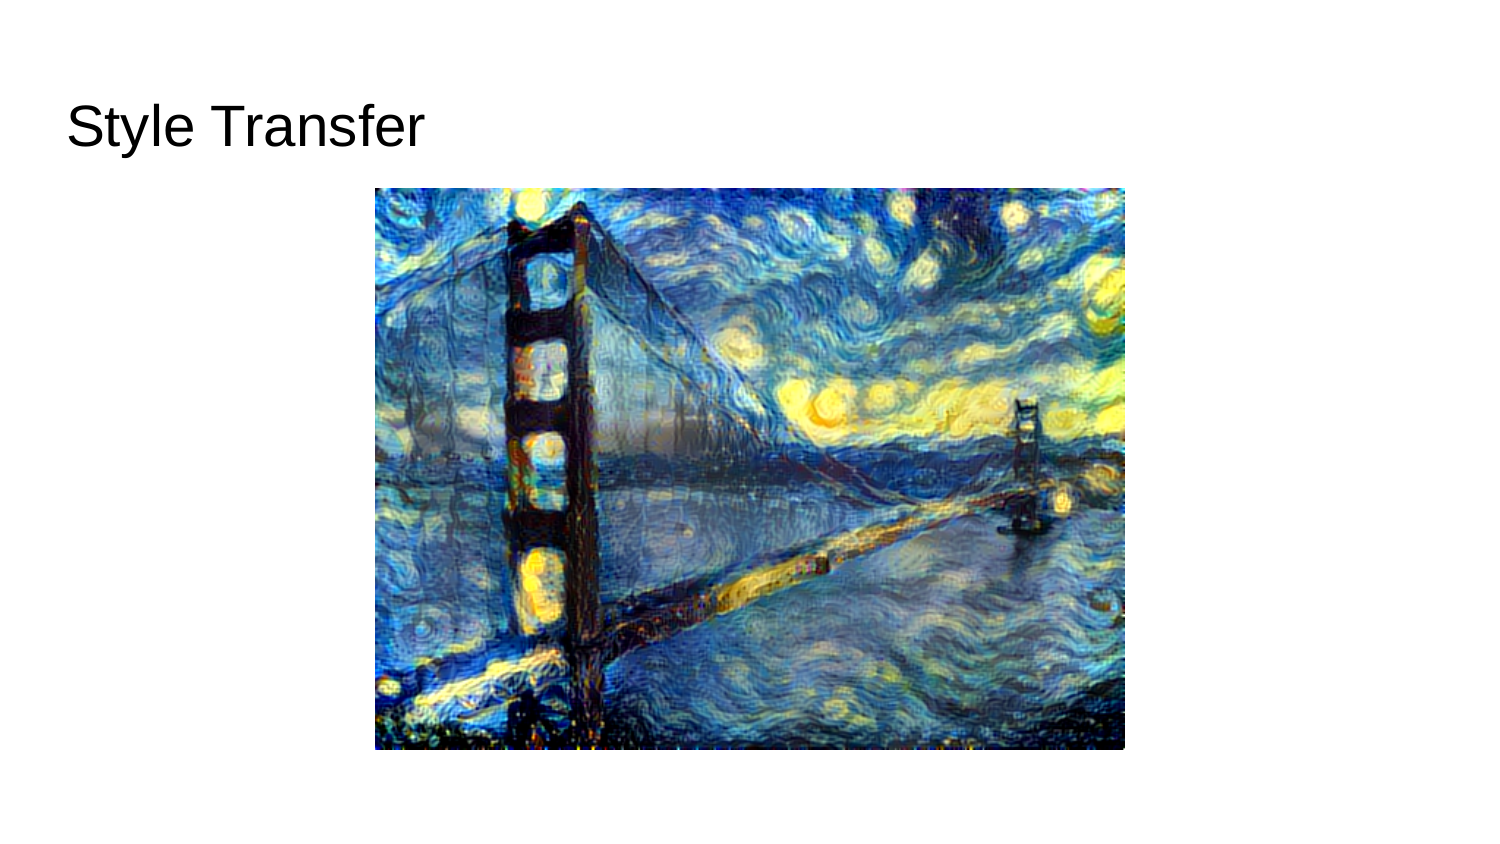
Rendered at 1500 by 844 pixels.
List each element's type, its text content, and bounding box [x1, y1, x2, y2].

picture [375, 188, 1125, 750]
title Style Transfer [51, 72, 1449, 167]
